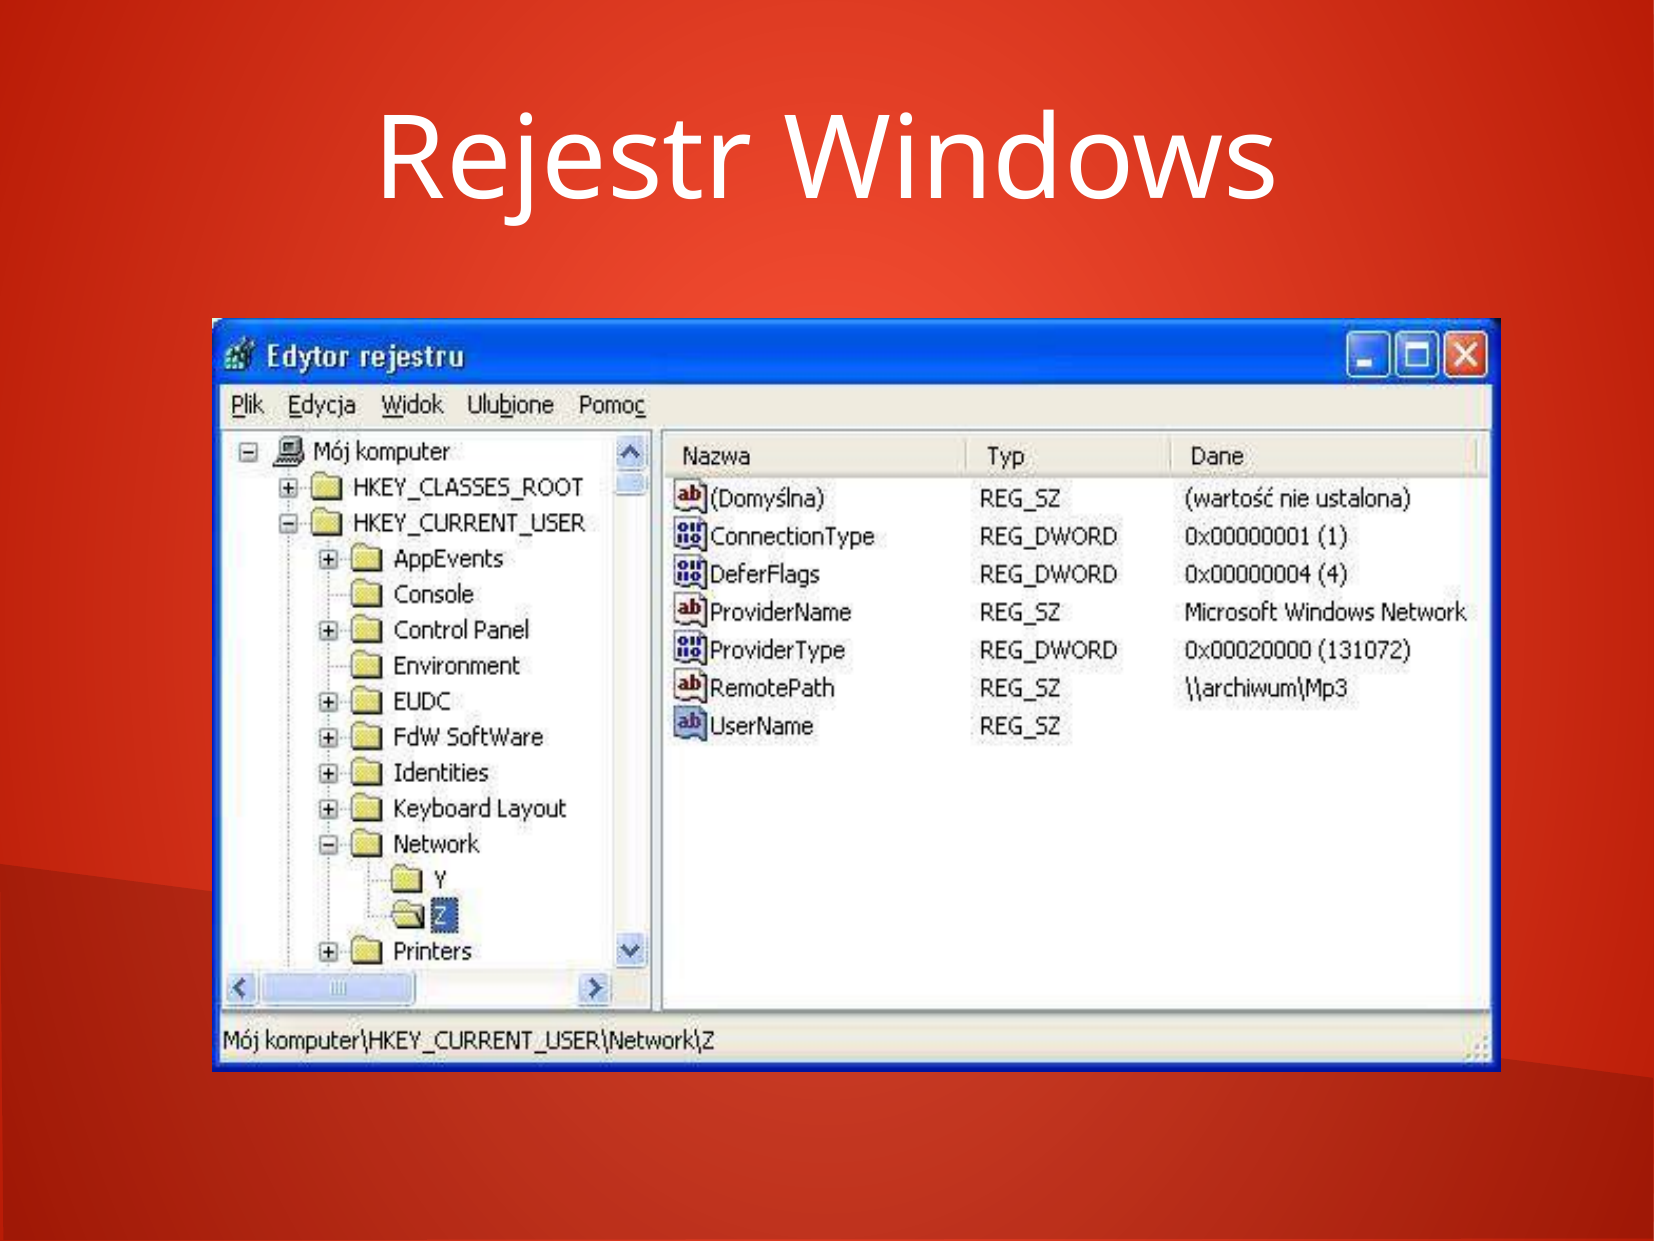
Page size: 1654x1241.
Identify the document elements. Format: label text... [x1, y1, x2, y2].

picture [212, 318, 1501, 1072]
title Rejestr Windows [82, 49, 1571, 257]
